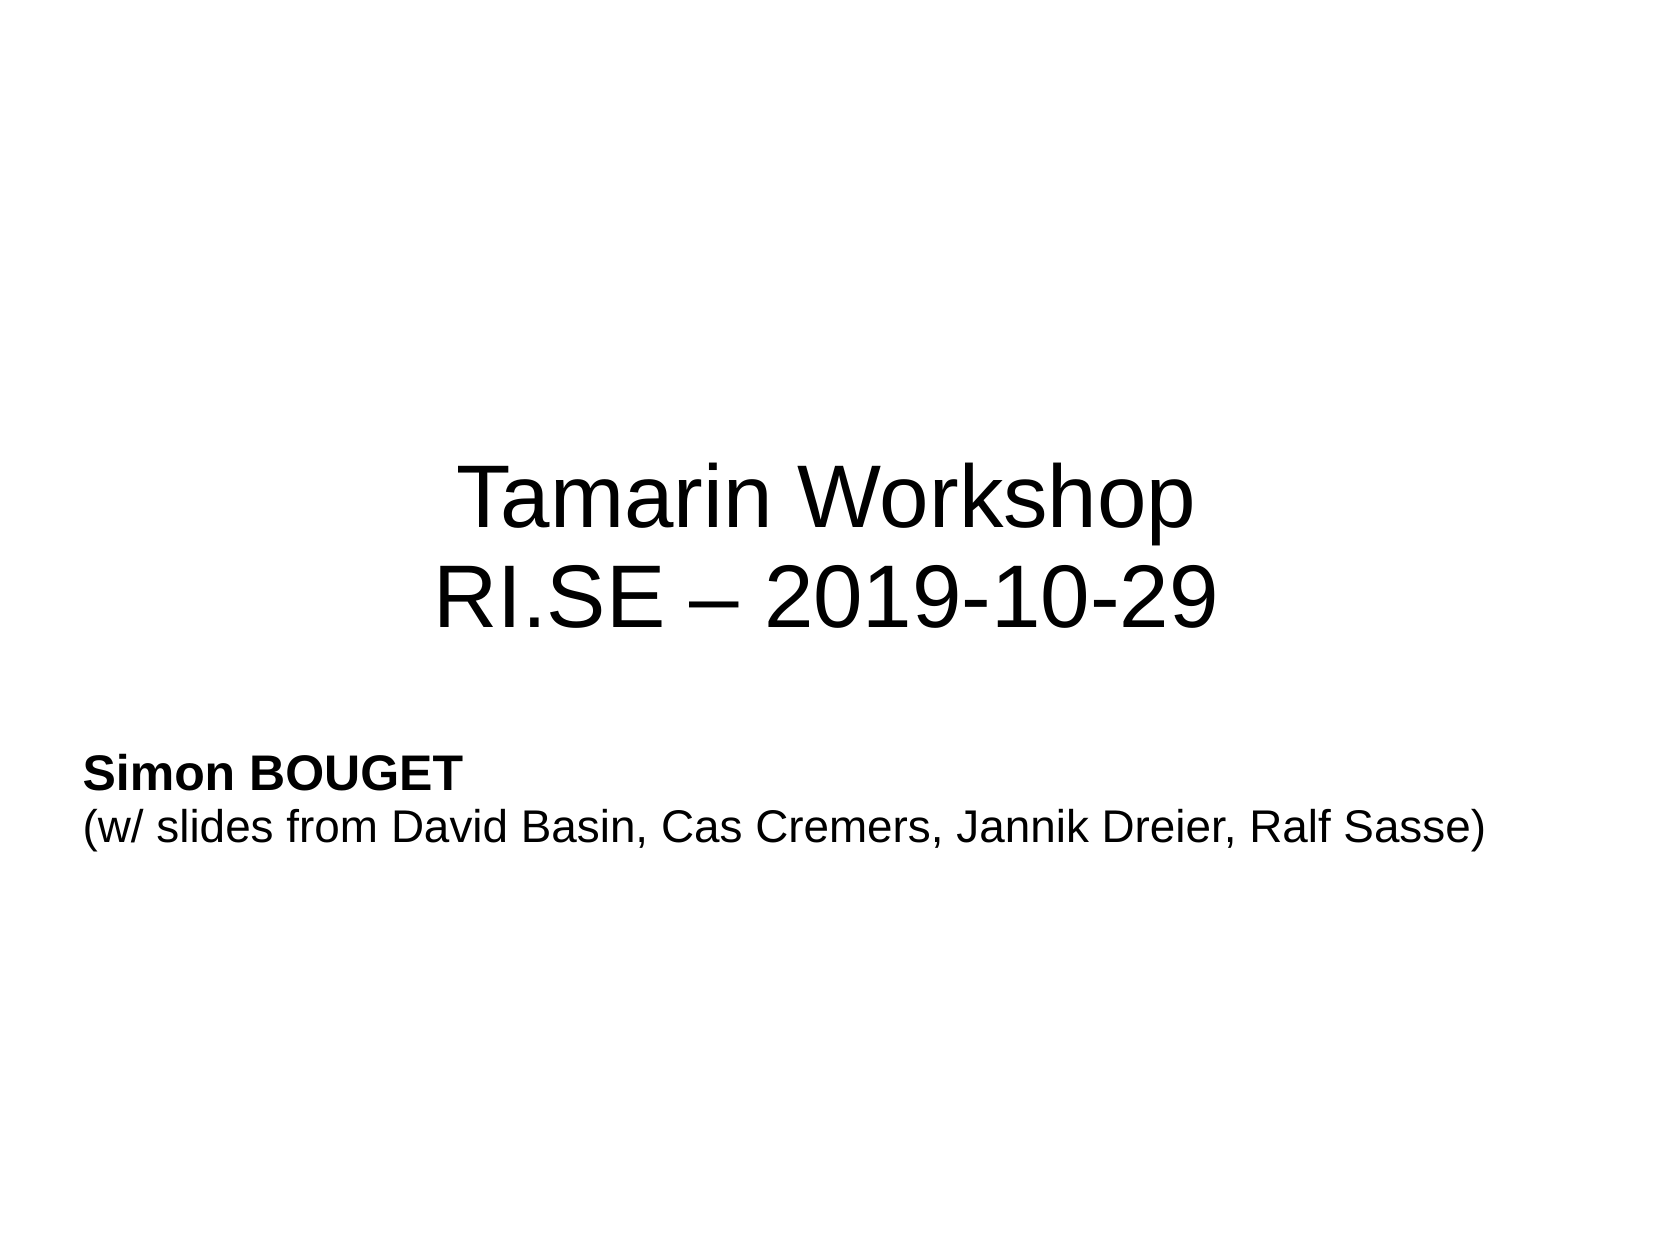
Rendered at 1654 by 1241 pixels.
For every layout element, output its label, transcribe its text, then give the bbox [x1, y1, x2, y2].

subtitle Tamarin Workshop RI.SE – 2019-10-29 Simon BOUGET (w/ slides from David Basin, Cas Cremers, Jannik Dreier, Ralf Sasse) [82, 290, 1571, 1010]
